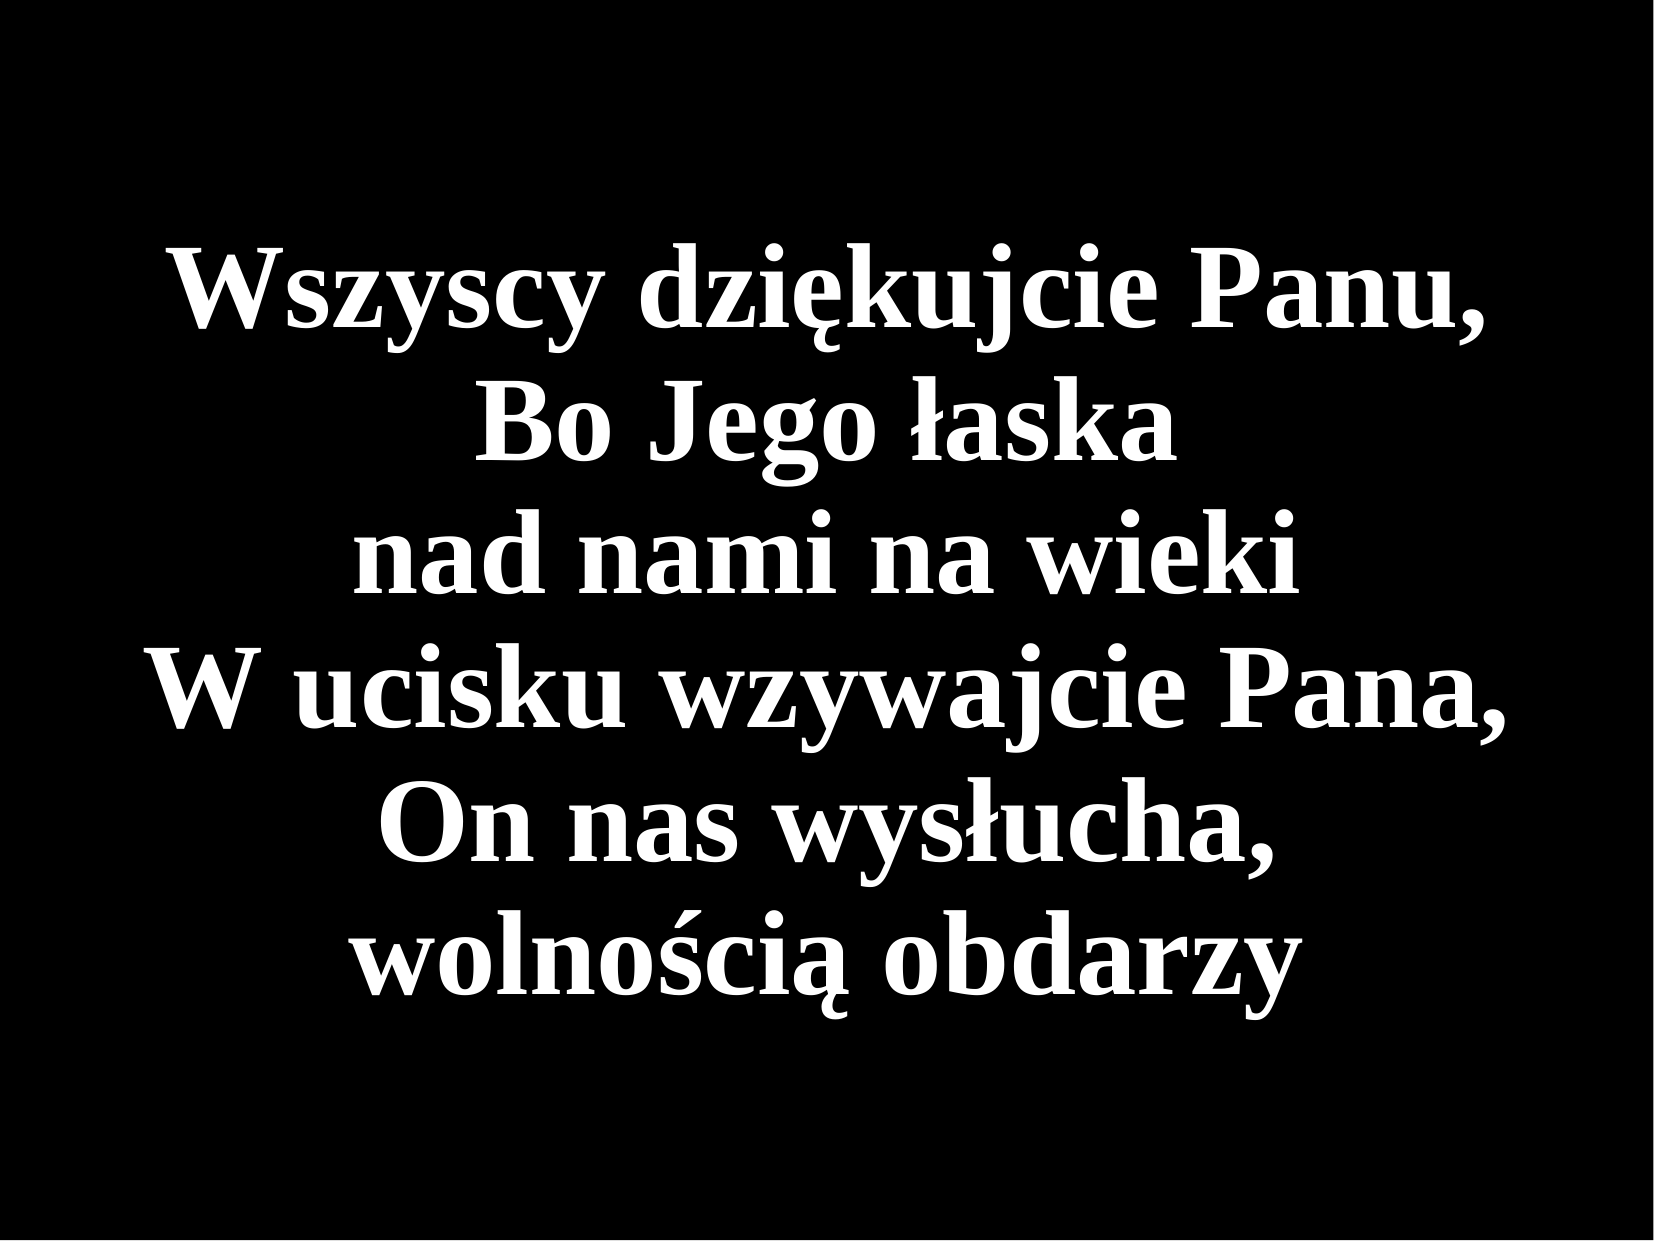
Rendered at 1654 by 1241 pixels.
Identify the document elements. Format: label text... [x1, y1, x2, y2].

title Wszyscy dziękujcie Panu, Bo Jego łaska nad nami na wieki W ucisku wzywajcie Pana, On nas wysłucha, wolnością obdarzy [0, 0, 1654, 1241]
